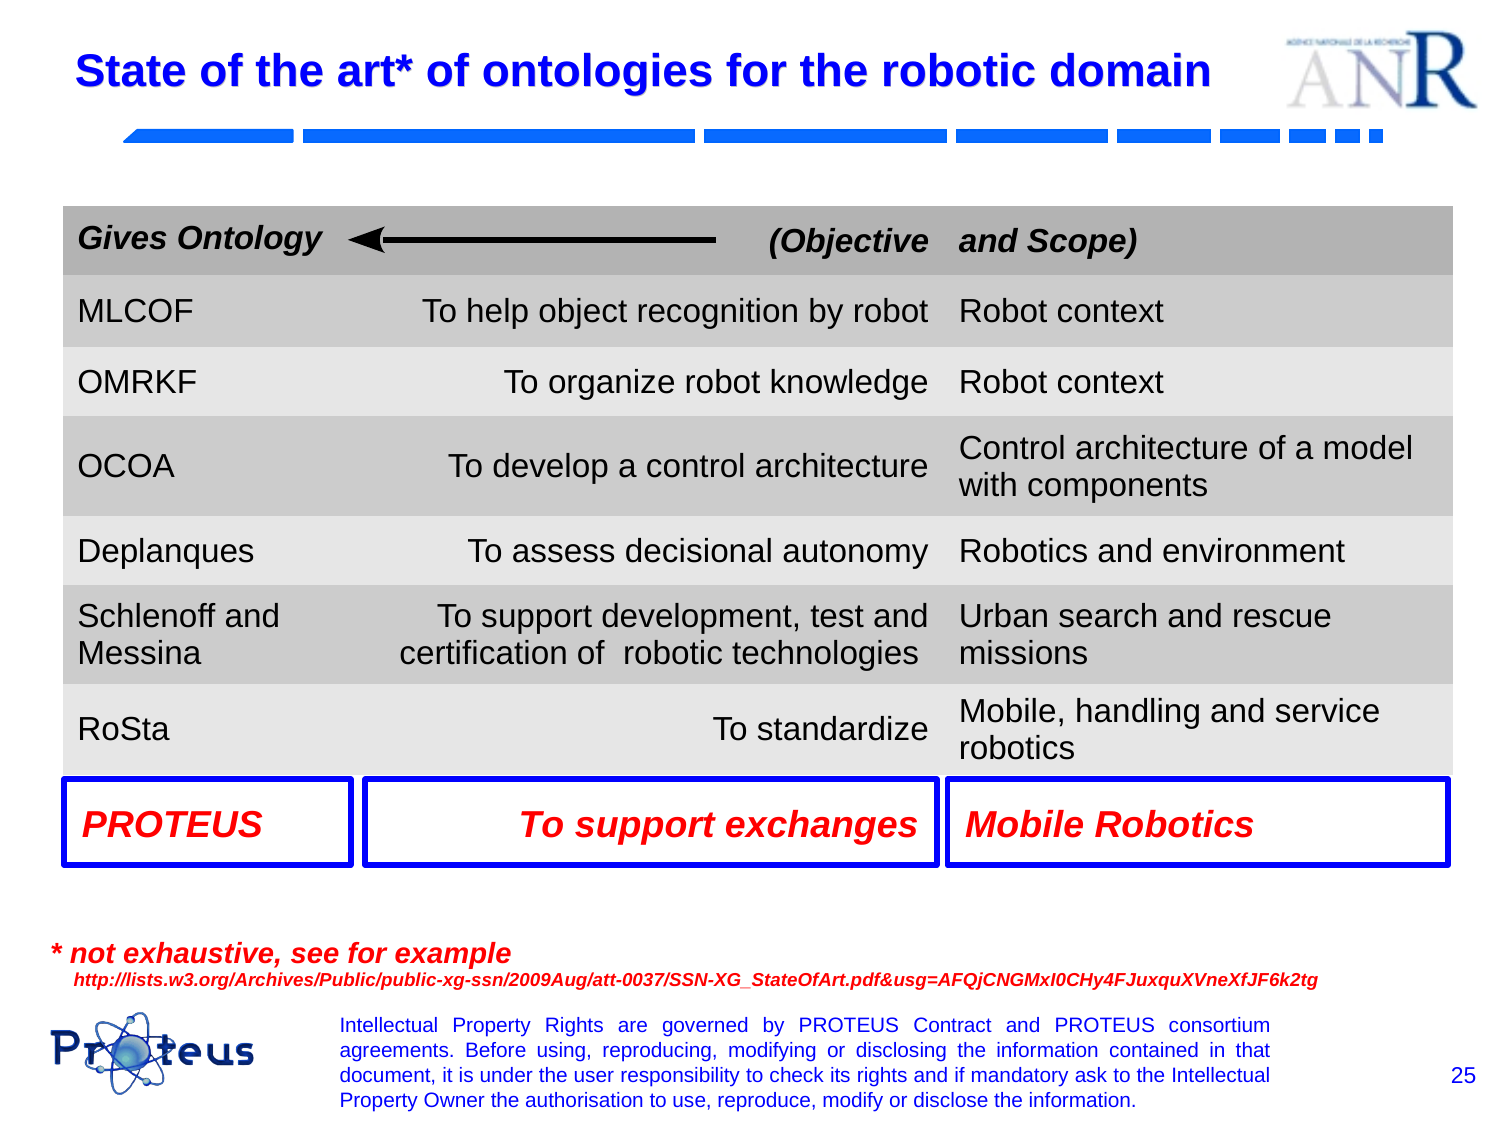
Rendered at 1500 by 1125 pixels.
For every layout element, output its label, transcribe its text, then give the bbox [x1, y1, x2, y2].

picture [35, 1003, 272, 1101]
table_cell To organize robot knowledge [360, 347, 944, 416]
title State of the art* of ontologies for the robotic domain [23, 11, 1264, 130]
table_cell To assess decisional autonomy [360, 516, 944, 585]
table_header Gives Ontology [63, 206, 360, 275]
table_cell Mobile, handling and service robotics [944, 684, 1453, 775]
table_cell To help object recognition by robot [360, 275, 944, 347]
table_cell OCOA [63, 416, 360, 516]
table_cell To support development, test and certification of robotic technologies [360, 585, 944, 684]
table_cell Robotics and environment [944, 516, 1453, 585]
text_box * not exhaustive, see for example http://lists.w3.org/Archives/Public/public-xg-ssn/2009Aug/att-0037/SSN-XG_StateOfArt.pdf&usg=AFQjCNGMxI0CHy4FJuxquXVneXfJF6k2tg [50, 937, 1390, 991]
table_header (Objective [360, 206, 944, 275]
table_cell MLCOF [63, 275, 360, 347]
table_cell OMRKF [63, 347, 360, 416]
table_cell Schlenoff and Messina [63, 585, 360, 684]
table_cell RoSta [63, 684, 360, 775]
table_cell Urban search and rescue missions [944, 585, 1453, 684]
text_box PROTEUS [64, 779, 351, 865]
text_box Mobile Robotics [947, 779, 1449, 865]
table_cell To develop a control architecture [360, 416, 944, 516]
picture [1281, 27, 1484, 115]
table_cell To standardize [360, 684, 944, 775]
table_header and Scope) [944, 206, 1453, 275]
table_cell Robot context [944, 275, 1453, 347]
text_box To support exchanges [365, 779, 937, 865]
table_cell Deplanques [63, 516, 360, 585]
table_cell Control architecture of a model with components [944, 416, 1453, 516]
table_cell Robot context [944, 347, 1453, 416]
